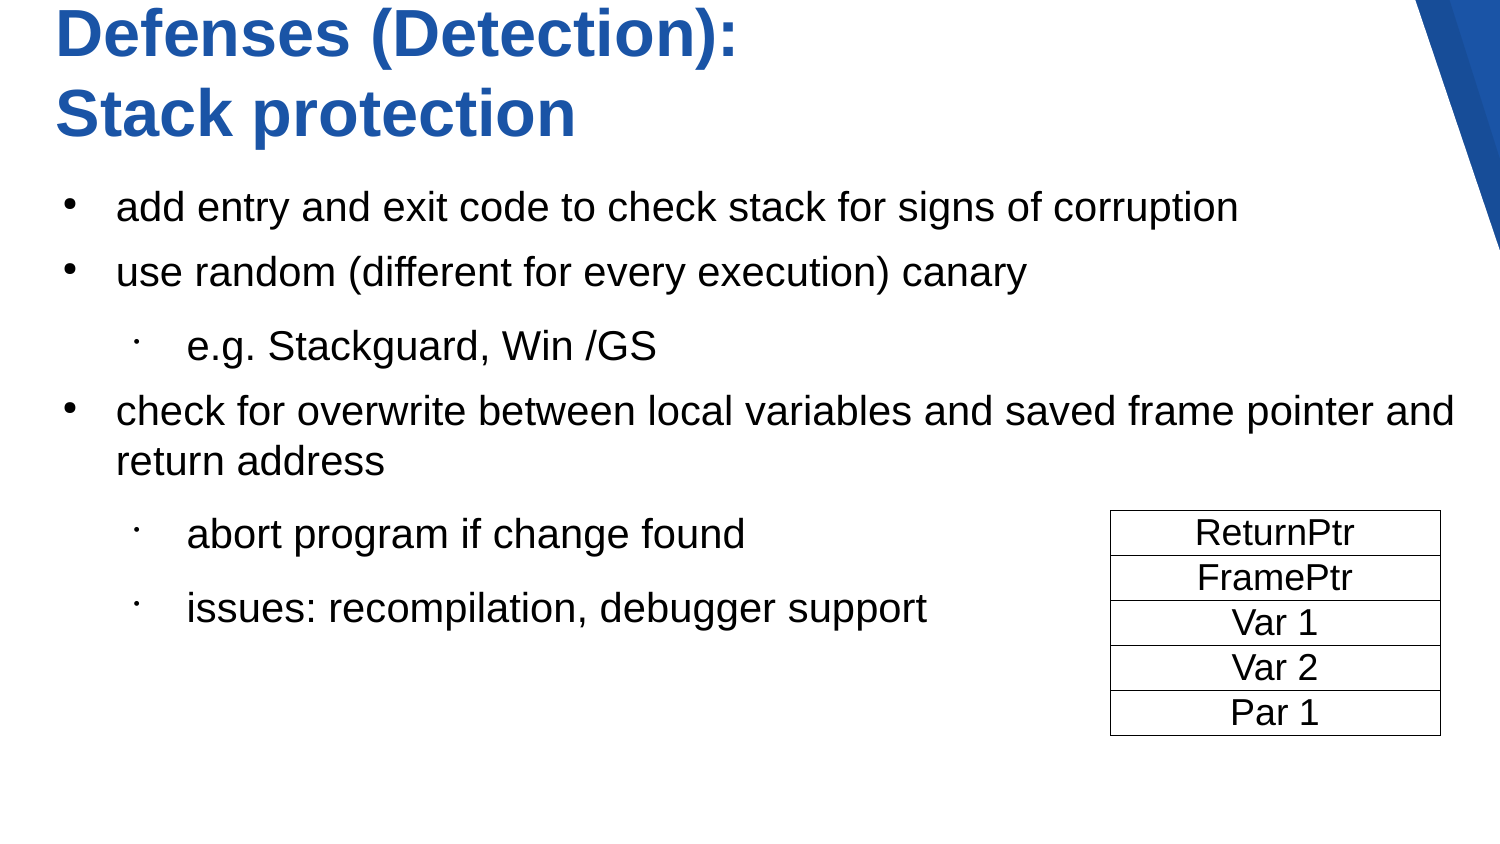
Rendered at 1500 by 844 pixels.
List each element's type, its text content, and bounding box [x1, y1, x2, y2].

text_box FramePtr [1110, 555, 1441, 601]
text_box Par 1 [1110, 690, 1441, 736]
text_box ReturnPtr [1110, 510, 1441, 555]
list add entry and exit code to check stack for signs of corruption use random (different for every execution) canary e.g. Stackguard, Win /GS check for overwrite between local variables and saved frame pointer and return address abort program if change found issues: recompilation, debugger support [30, 165, 1486, 710]
text_box Var 2 [1110, 645, 1441, 690]
title Defenses (Detection): Stack protection [40, 97, 1306, 166]
text_box Var 1 [1110, 601, 1441, 645]
